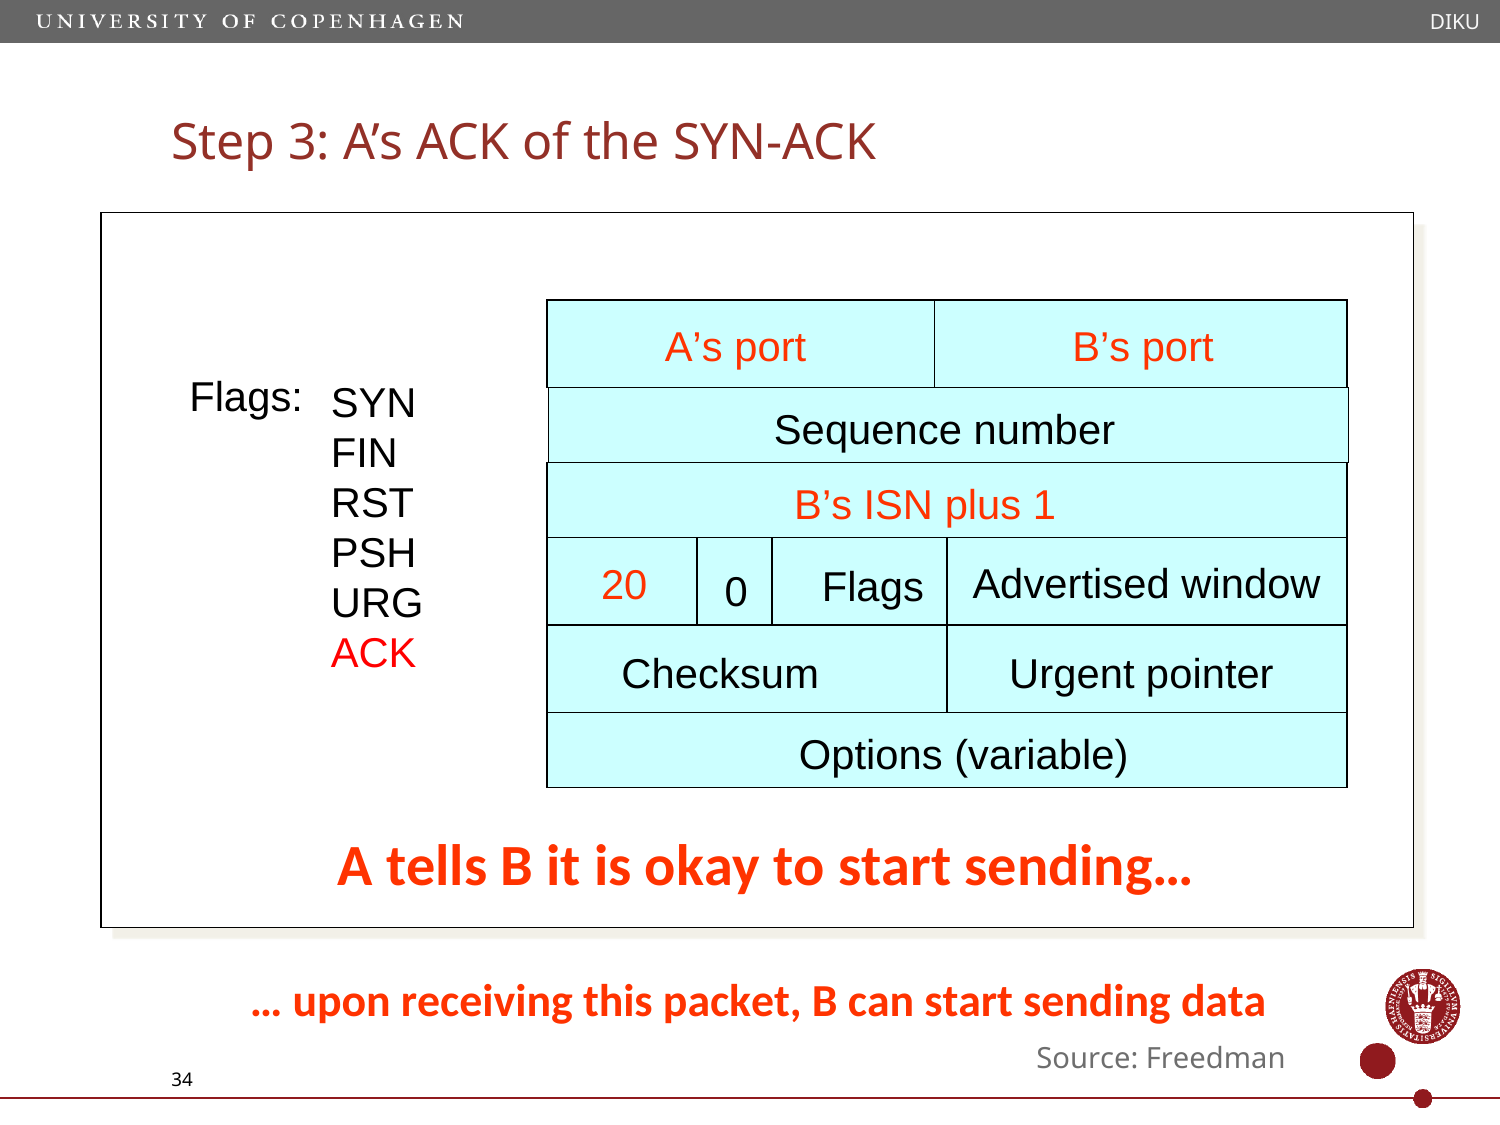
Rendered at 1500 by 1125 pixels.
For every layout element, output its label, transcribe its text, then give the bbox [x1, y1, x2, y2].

text_box Sequence number [759, 395, 1131, 461]
text_box <number> [171, 1067, 522, 1092]
title Step 3: A’s ACK of the SYN-ACK [171, 75, 1329, 171]
text_box Flags [807, 551, 940, 618]
text_box A’s port [650, 312, 822, 379]
text_box Options (variable) [784, 720, 1144, 786]
text_box A tells B it is okay to start sending… [322, 819, 1210, 905]
text_box 0 [709, 557, 763, 624]
text_box DIKU [469, 0, 1495, 43]
text_box 20 [586, 549, 696, 616]
text_box Source: Freedman [1021, 1031, 1341, 1083]
text_box B’s port [1057, 312, 1229, 379]
text_box SYN FIN RST PSH URG ACK [316, 368, 439, 684]
picture [0, 910, 1500, 1122]
text_box Checksum [606, 639, 835, 705]
text_box Flags: [174, 362, 319, 428]
text_box Urgent pointer [994, 639, 1289, 705]
text_box 20 [698, 549, 762, 616]
text_box [100, 212, 1414, 928]
text_box Advertised window [957, 549, 1336, 616]
text_box … upon receiving this packet, B can start sending data [235, 962, 1282, 1033]
text_box B’s ISN plus 1 [779, 470, 1072, 536]
